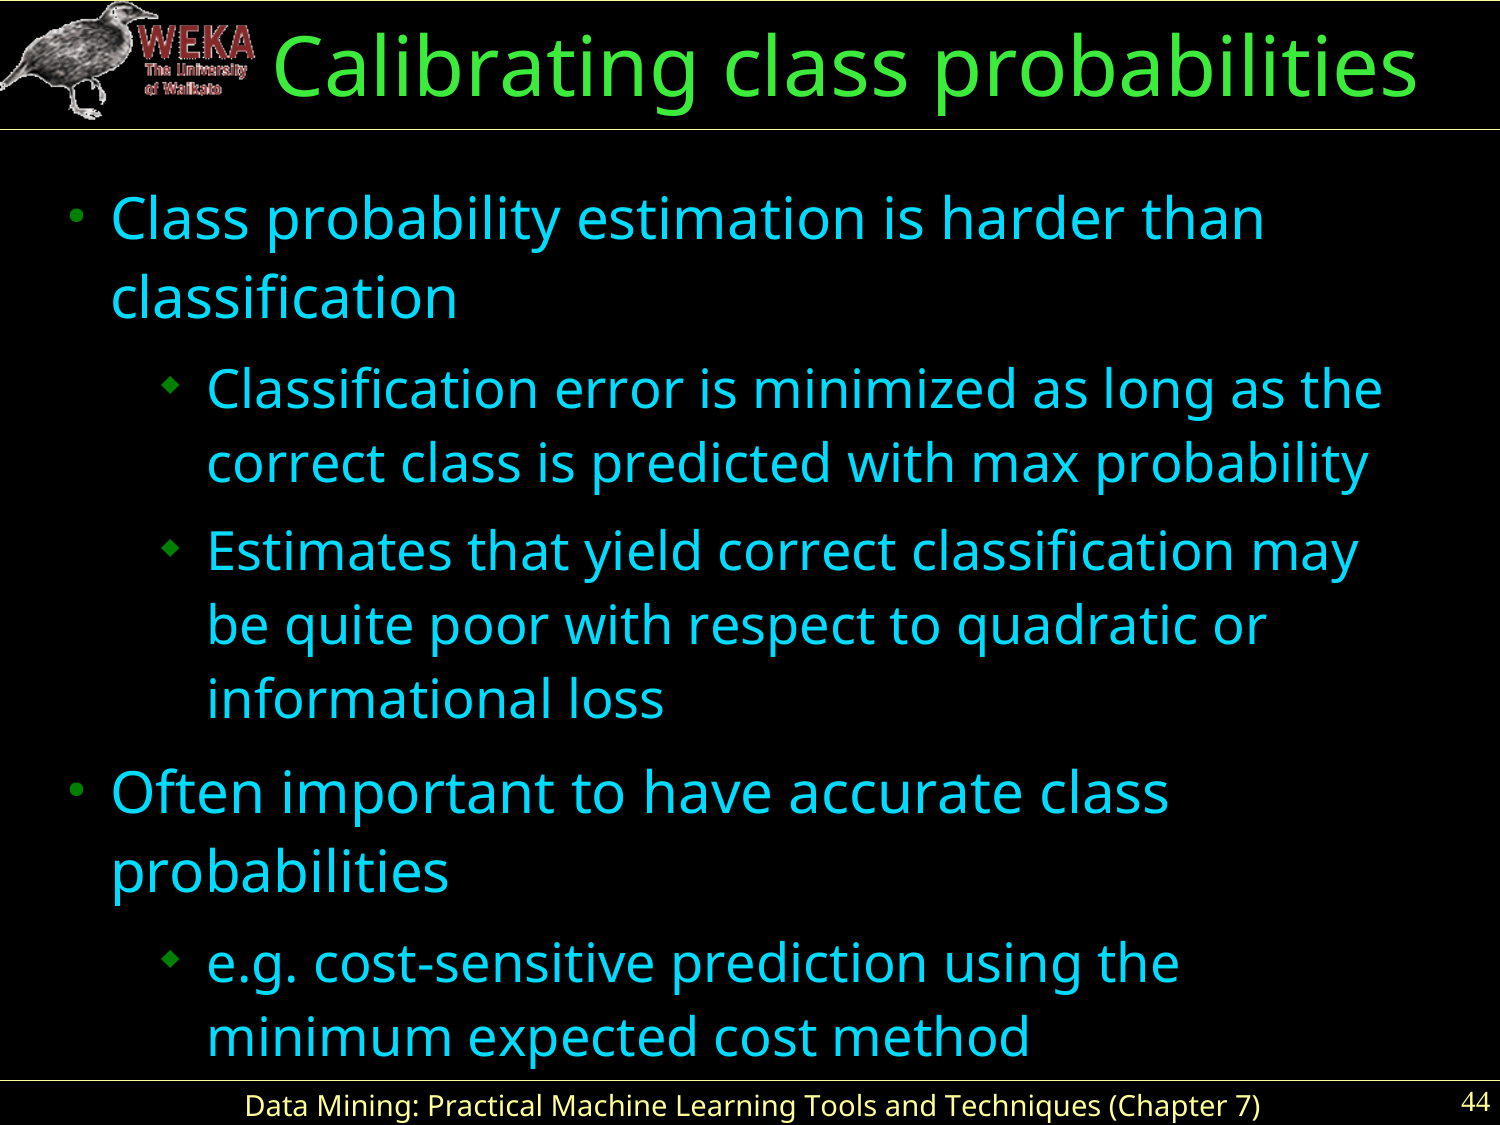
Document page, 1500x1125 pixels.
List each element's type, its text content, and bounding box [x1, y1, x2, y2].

picture [0, 1, 263, 129]
title Calibrating class probabilities [263, 0, 1500, 159]
list Class probability estimation is harder than classification Classification error is minimized as long as the correct class is predicted with max probability Estimates that yield correct classification may be quite poor with respect to quadratic or informational loss Often important to have accurate class probabilities e.g. cost-sensitive prediction using the minimum expected cost method [67, 177, 1418, 1093]
